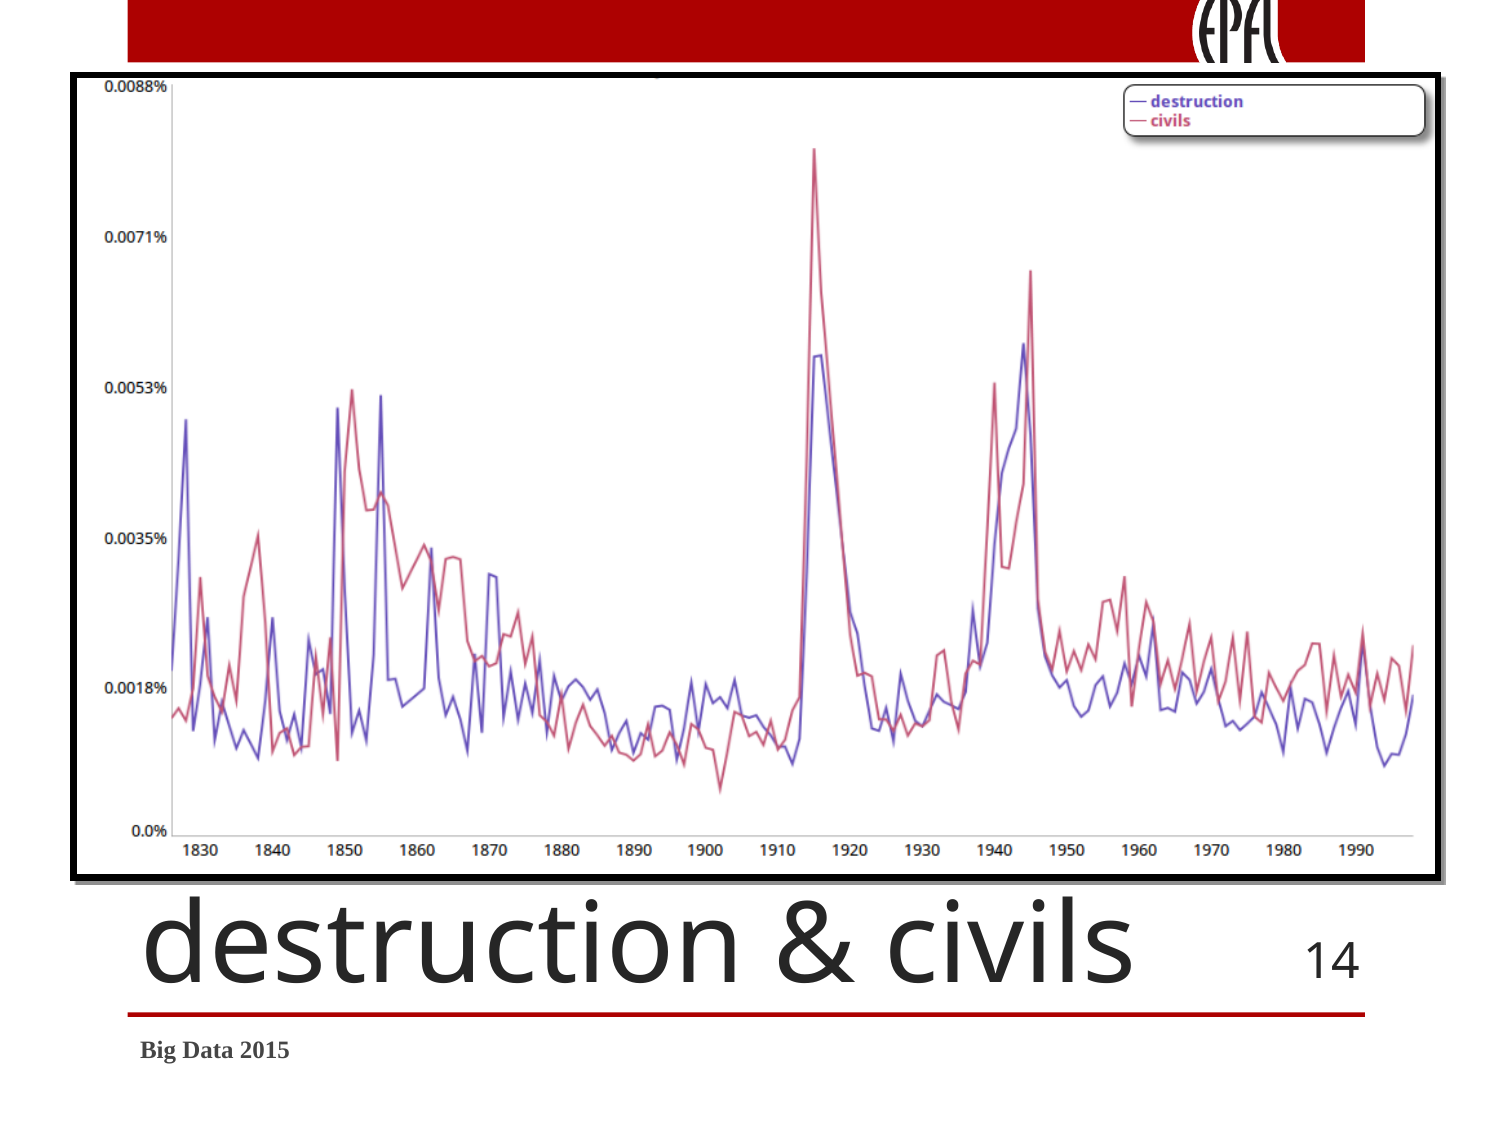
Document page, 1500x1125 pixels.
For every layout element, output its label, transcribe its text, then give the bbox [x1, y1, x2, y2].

slide_number <numéro> [1250, 933, 1375, 993]
picture [0, 0, 1500, 1125]
title destruction & civils [125, 885, 1238, 1013]
footer Big Data 2015 [125, 1018, 925, 1079]
